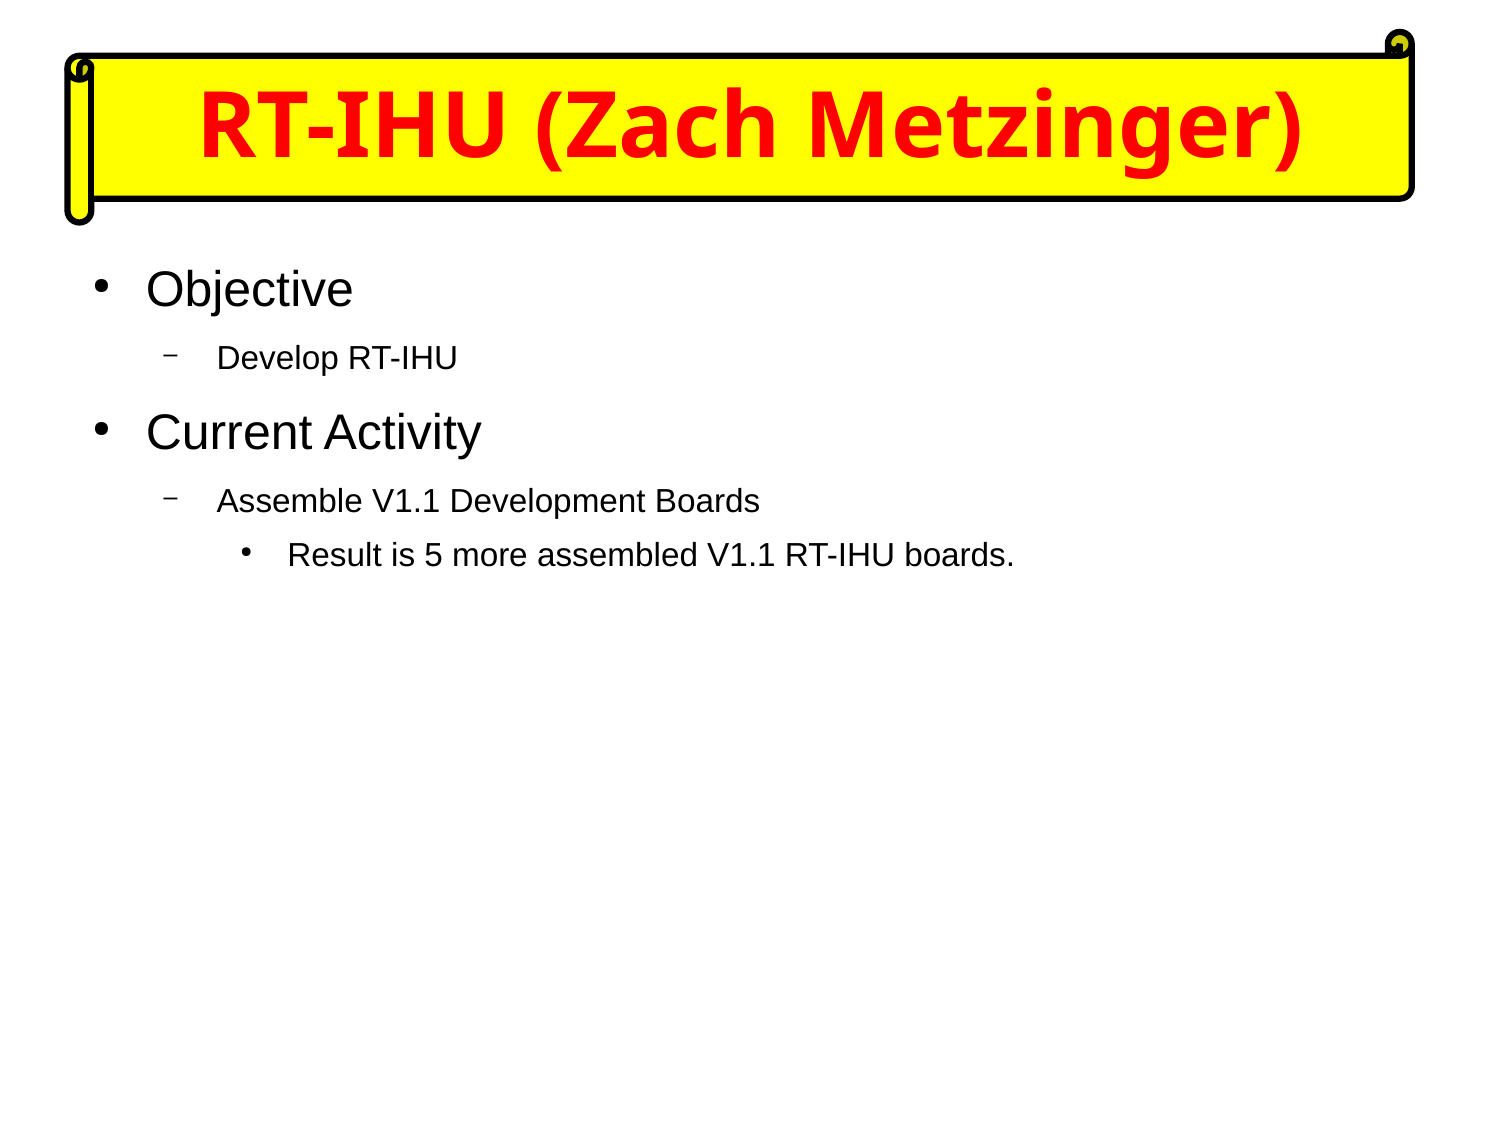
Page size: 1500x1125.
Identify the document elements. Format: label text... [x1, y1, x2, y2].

text_box RT-IHU (Zach Metzinger) [0, 58, 1500, 184]
list Objective Develop RT-IHU Current Activity Assemble V1.1 Development Boards Result is 5 more assembled V1.1 RT-IHU boards. [75, 263, 1425, 916]
text_box [67, 184, 1412, 223]
text_box [72, 31, 1412, 58]
